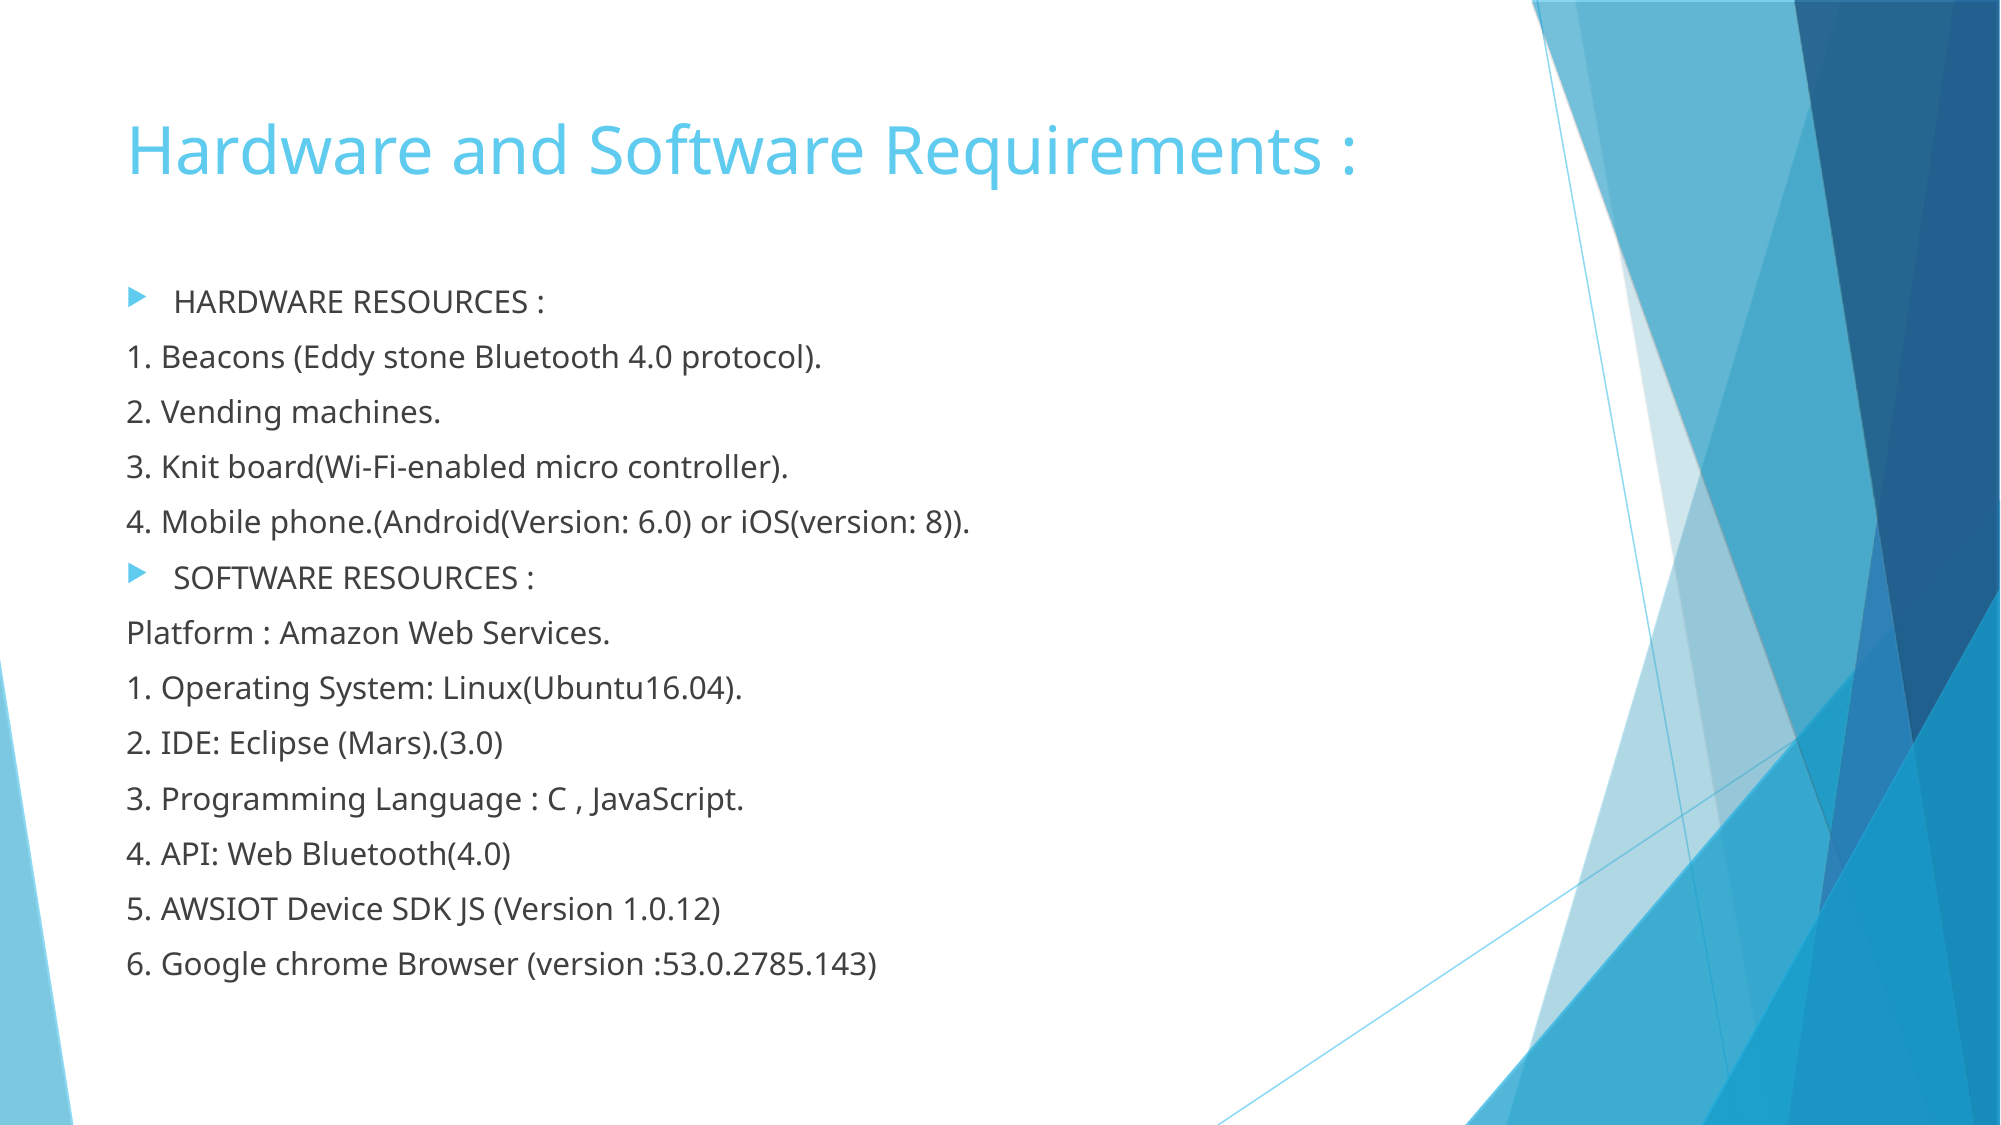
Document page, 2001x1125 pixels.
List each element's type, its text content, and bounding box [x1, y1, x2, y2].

list HARDWARE RESOURCES : 1. Beacons (Eddy stone Bluetooth 4.0 protocol). 2. Vending machines. 3. Knit board(Wi-Fi-enabled micro controller). 4. Mobile phone.(Android(Version: 6.0) or iOS(version: 8)). SOFTWARE RESOURCES : Platform : Amazon Web Services. 1. Operating System: Linux(Ubuntu16.04). 2. IDE: Eclipse (Mars).(3.0) 3. Programming Language : C , JavaScript. 4. API: Web Bluetooth(4.0) 5. AWSIOT Device SDK JS (Version 1.0.12) 6. Google chrome Browser (version :53.0.2785.143) [111, 274, 1522, 992]
title Hardware and Software Requirements : [111, 99, 1522, 274]
